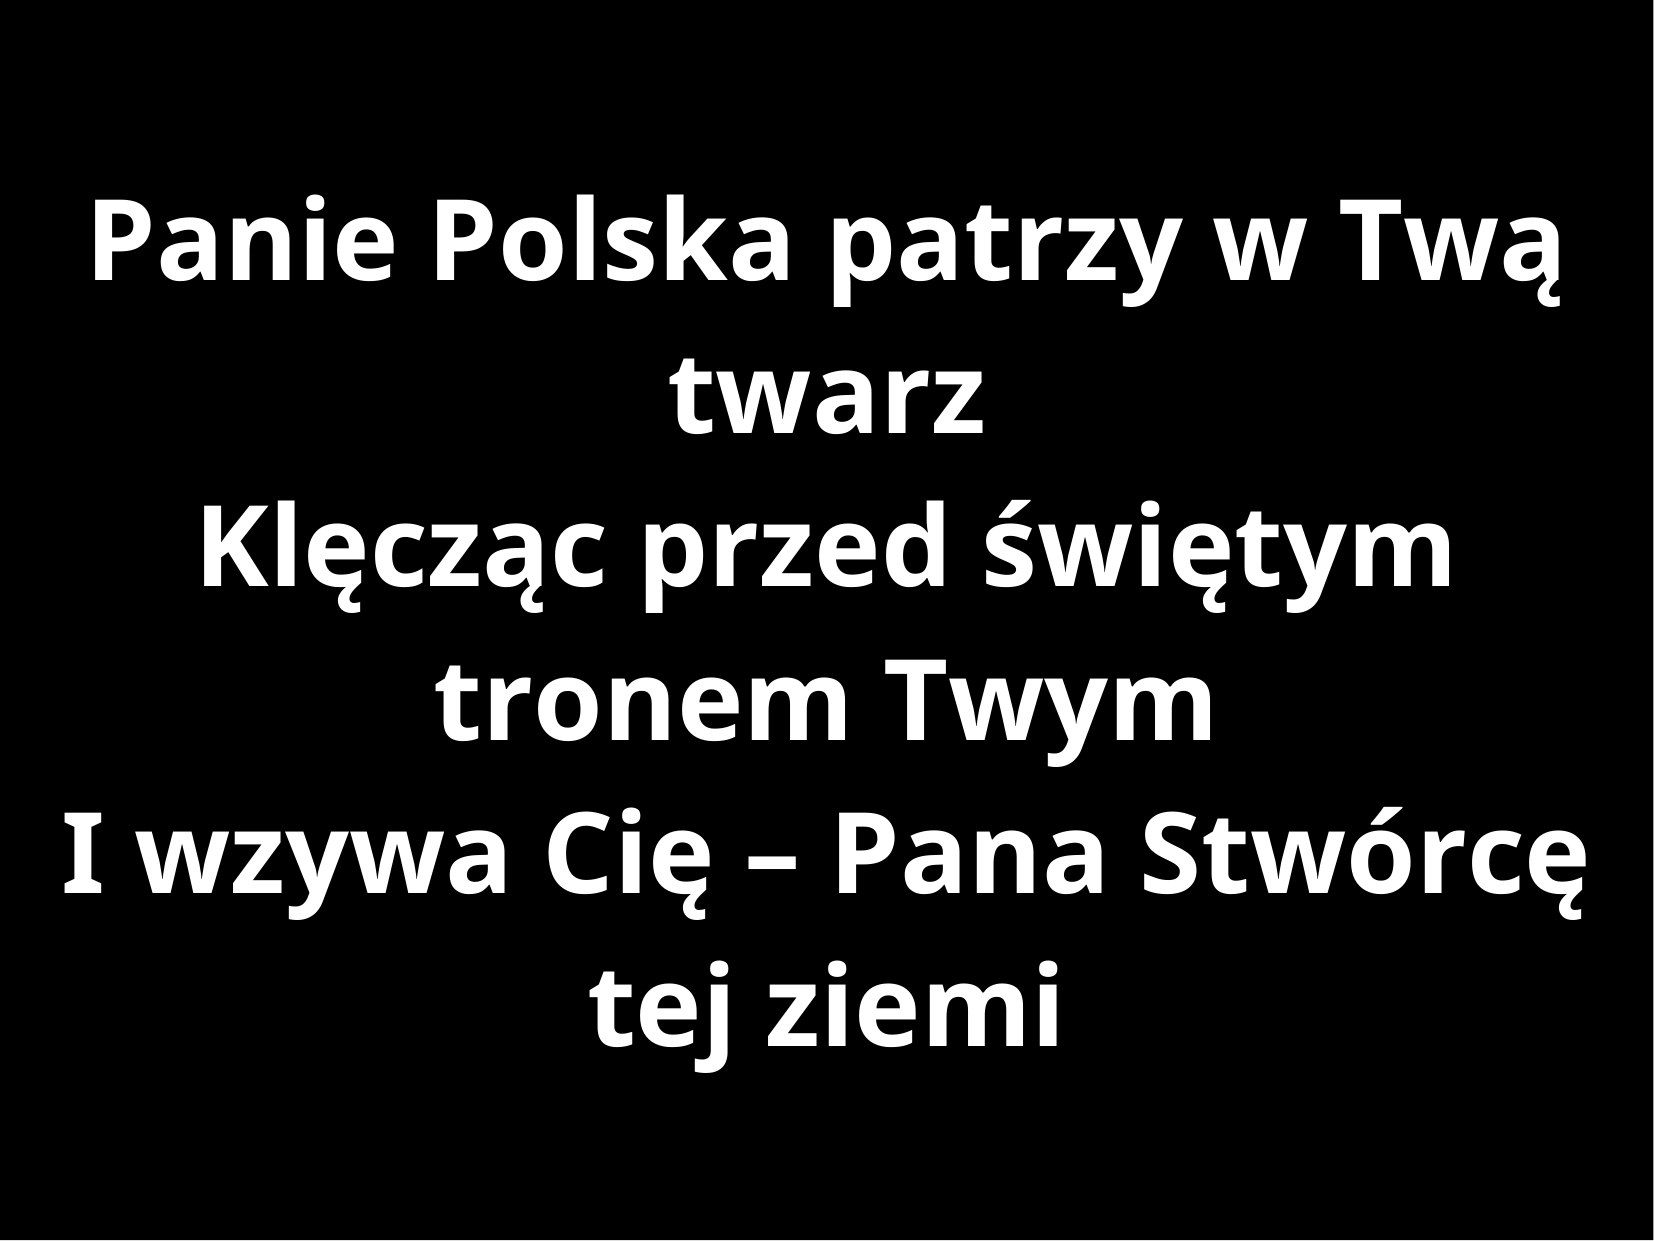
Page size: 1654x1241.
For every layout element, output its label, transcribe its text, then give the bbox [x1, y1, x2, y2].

title Panie Polska patrzy w Twą twarz Klęcząc przed świętym tronem Twym I wzywa Cię – Pana Stwórcę tej ziemi [0, 0, 1654, 1241]
